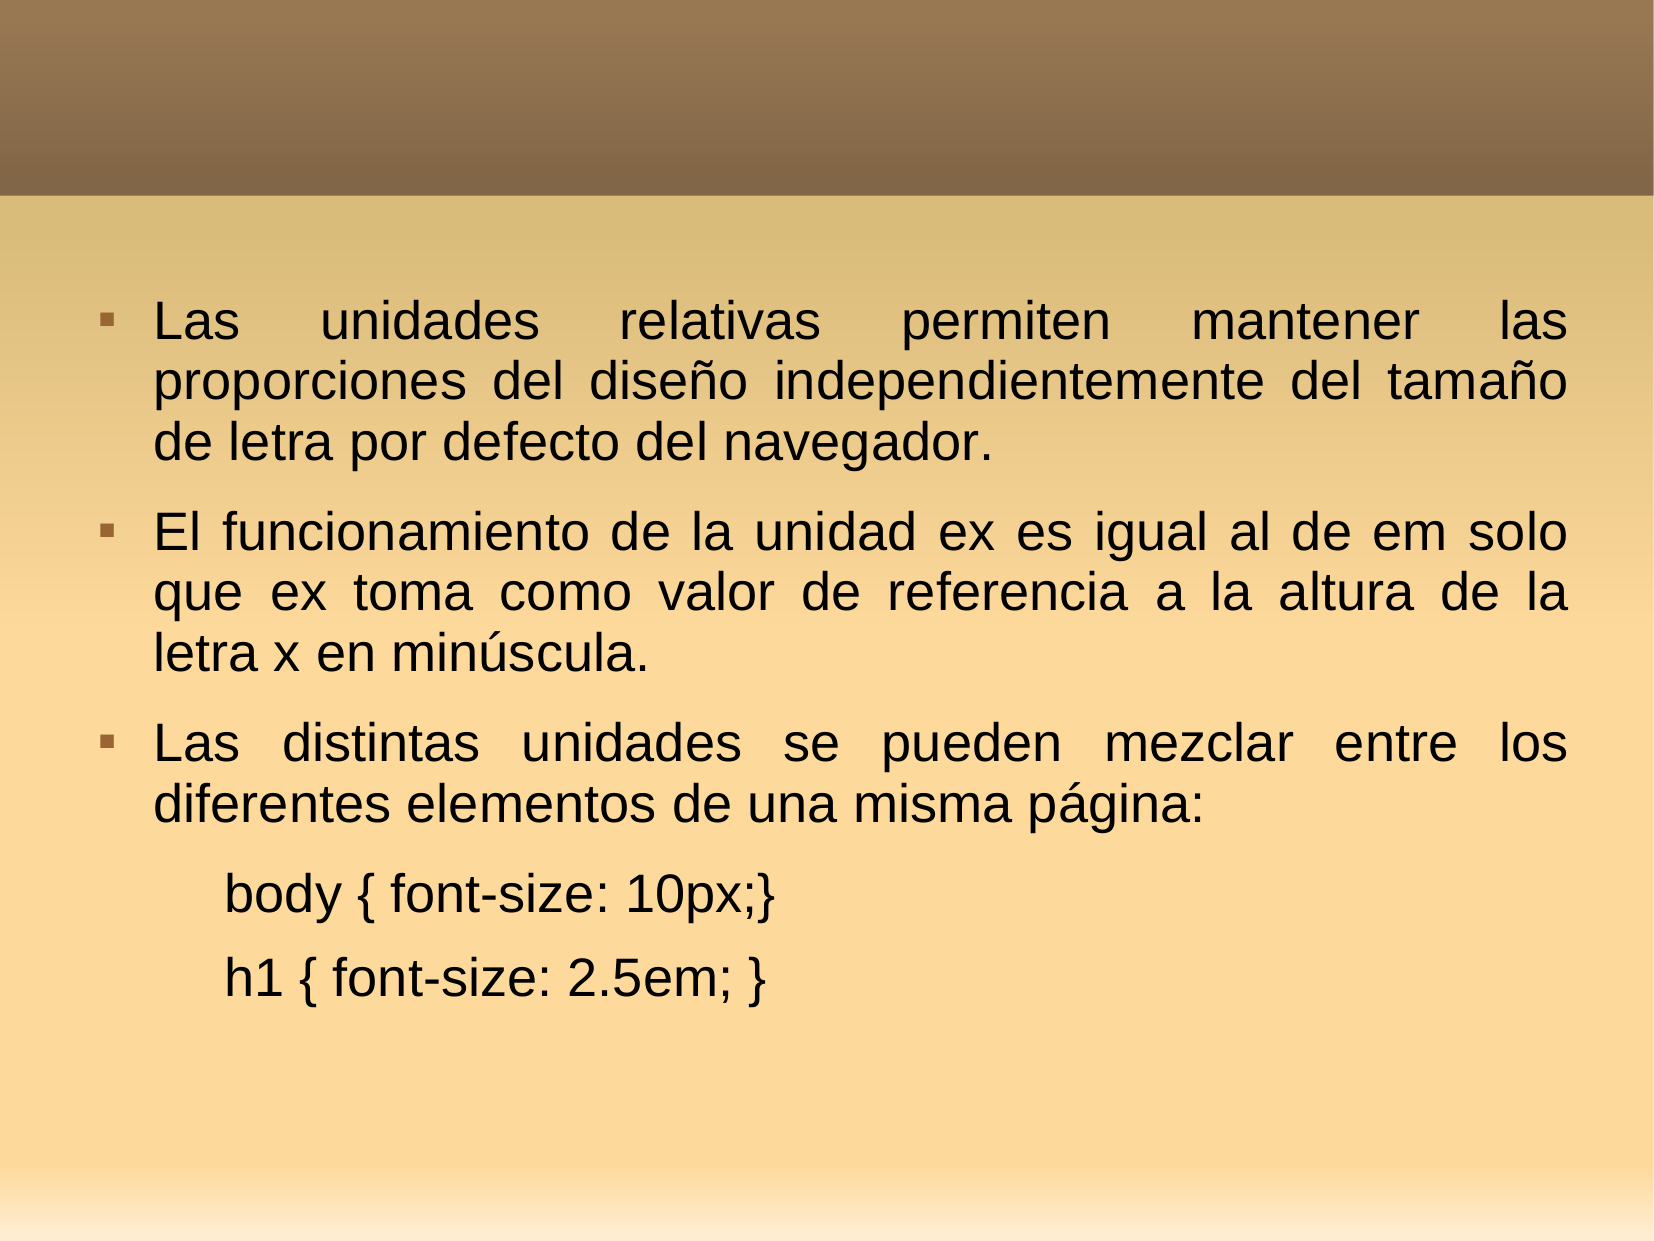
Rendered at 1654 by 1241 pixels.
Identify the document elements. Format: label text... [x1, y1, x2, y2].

picture [0, 0, 1654, 1241]
list Las unidades relativas permiten mantener las proporciones del diseño independientemente del tamaño de letra por defecto del navegador. El funcionamiento de la unidad ex es igual al de em solo que ex toma como valor de referencia a la altura de la letra x en minúscula. Las distintas unidades se pueden mezclar entre los diferentes elementos de una misma página: body { font-size: 10px;} h1 { font-size: 2.5em; } [82, 290, 1571, 1094]
